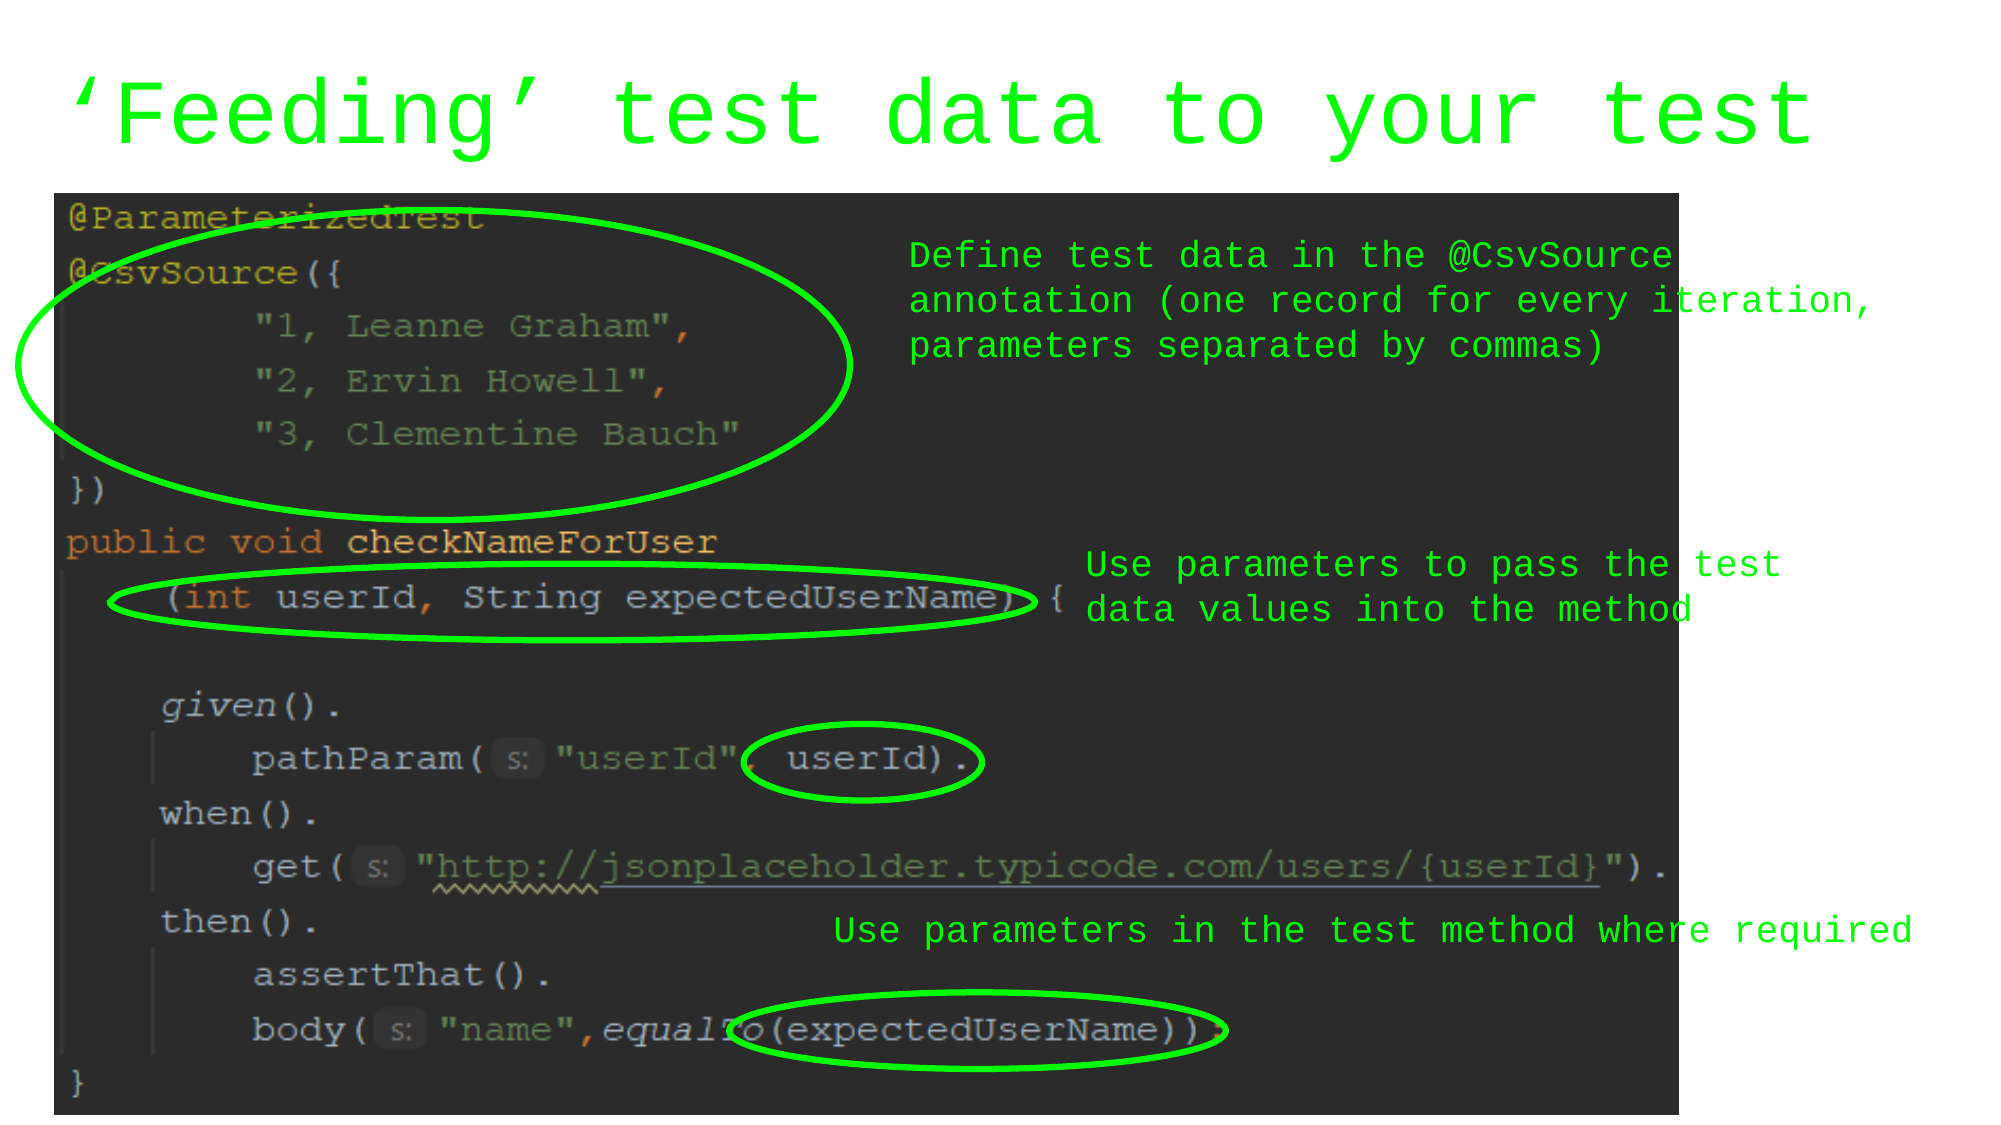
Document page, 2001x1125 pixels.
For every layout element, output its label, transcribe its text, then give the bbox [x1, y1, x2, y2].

picture [54, 223, 1679, 1115]
picture [54, 223, 243, 297]
text_box Use parameters in the test method where required [818, 897, 2000, 958]
title ‘Feeding’ test data to your test [43, 4, 1957, 223]
text_box Use parameters to pass the test data values into the method [1070, 531, 1810, 638]
picture [54, 223, 846, 516]
title ‘Feeding’ test data to your test [296, 214, 572, 223]
text_box Define test data in the @CsvSource annotation (one record for every iteration, parameters separated by commas) [893, 222, 1929, 374]
